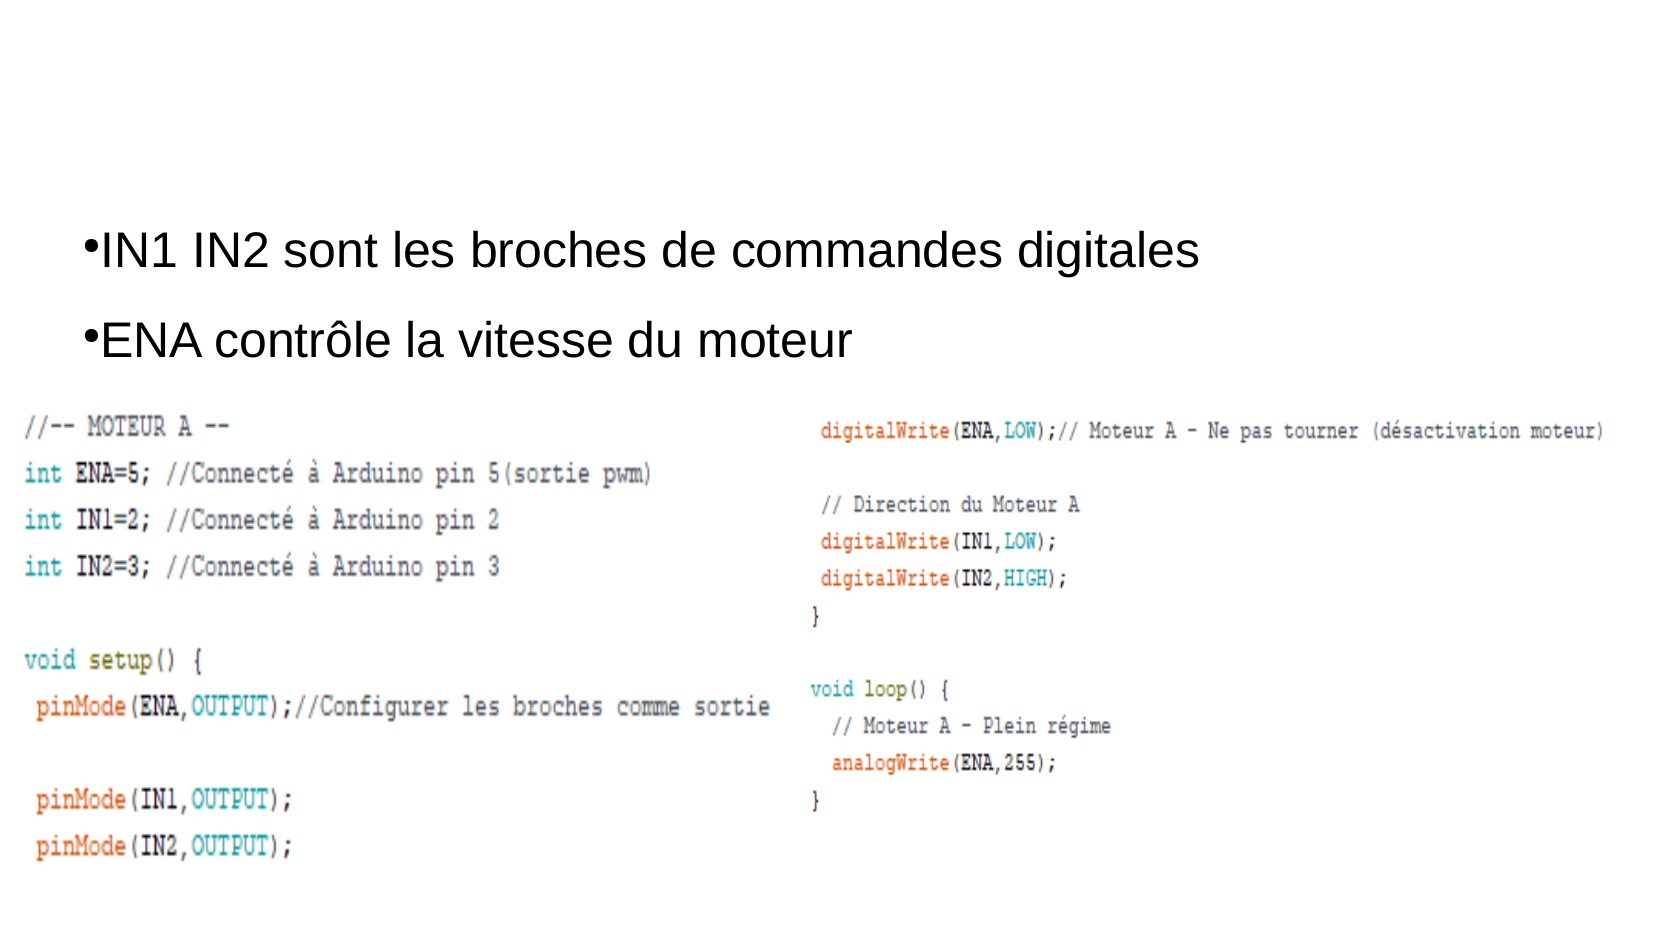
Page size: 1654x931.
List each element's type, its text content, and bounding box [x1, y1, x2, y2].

list IN1 IN2 sont les broches de commandes digitales ENA contrôle la vitesse du moteur [82, 217, 1571, 758]
picture [806, 411, 1611, 826]
picture [17, 396, 788, 894]
